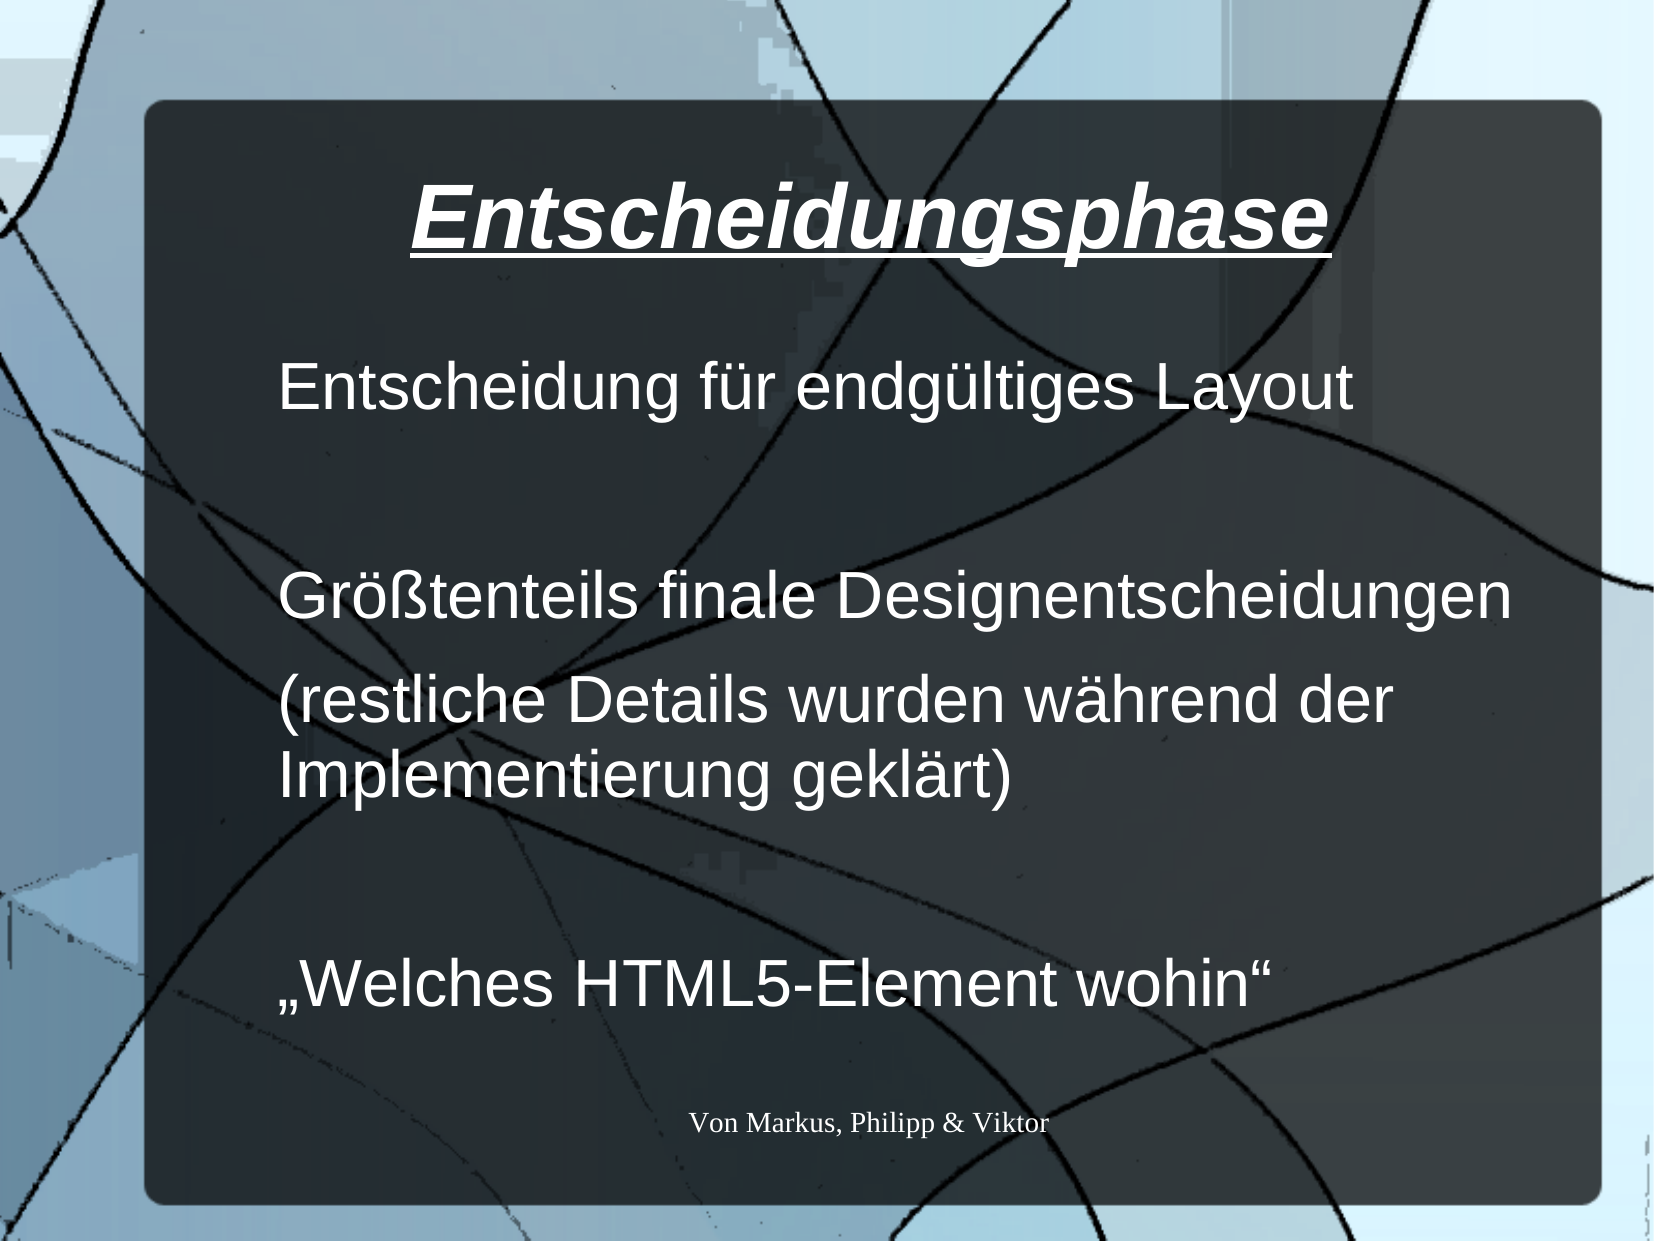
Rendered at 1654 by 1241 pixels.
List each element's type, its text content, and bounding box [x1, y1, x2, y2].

list Entscheidung für endgültiges Layout Größtenteils finale Designentscheidungen (restliche Details wurden während der Implementierung geklärt) „Welches HTML5-Element wohin“ [206, 349, 1571, 1125]
picture [0, 0, 1654, 1241]
title Entscheidungsphase [159, 108, 1583, 325]
